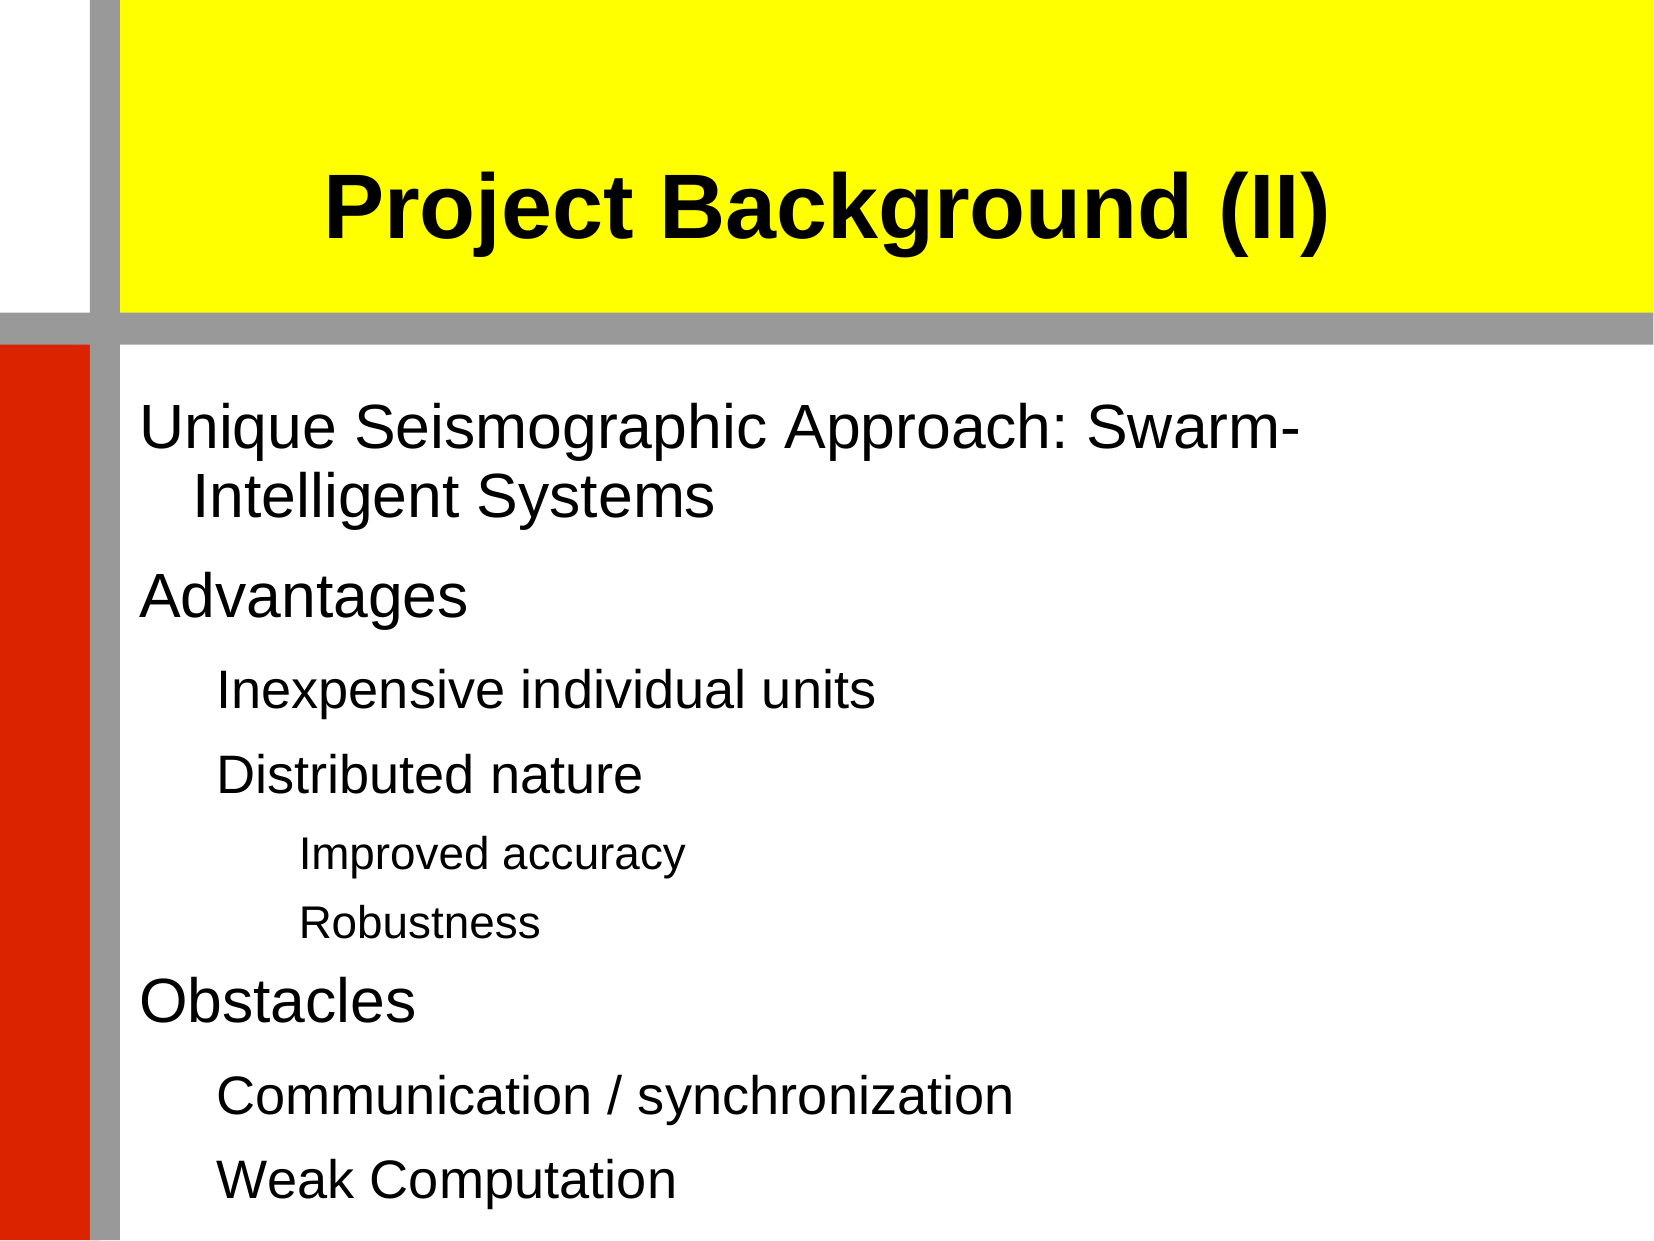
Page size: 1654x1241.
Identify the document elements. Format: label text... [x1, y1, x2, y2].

title Project Background (II) [121, 110, 1534, 303]
list Unique Seismographic Approach: Swarm-Intelligent Systems Advantages Inexpensive individual units Distributed nature Improved accuracy Robustness Obstacles Communication / synchronization Weak Computation [121, 391, 1534, 1211]
